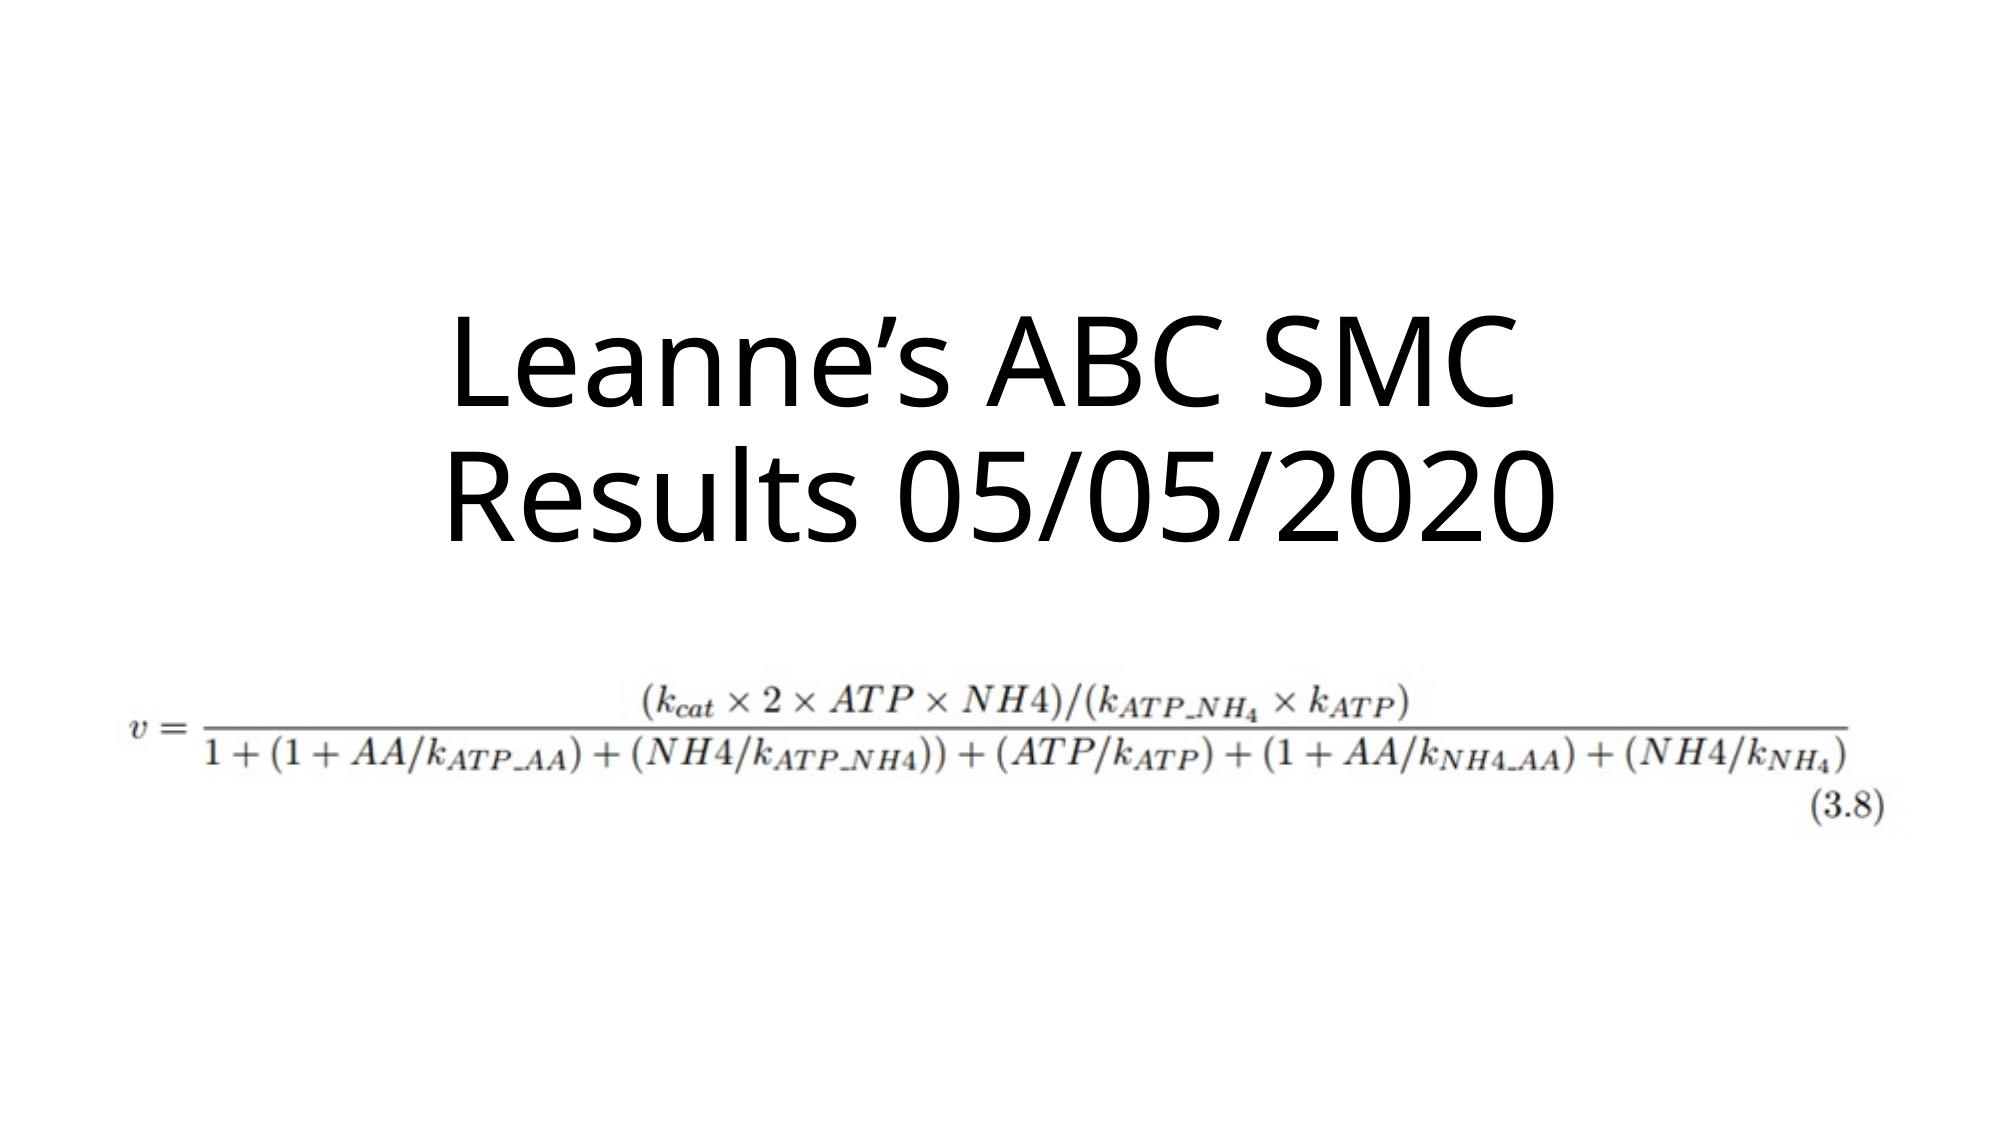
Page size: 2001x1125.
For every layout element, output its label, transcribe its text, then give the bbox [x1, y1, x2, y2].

picture [62, 639, 1938, 887]
title Leanne’s ABC SMC Results 05/05/2020 [249, 184, 1750, 576]
